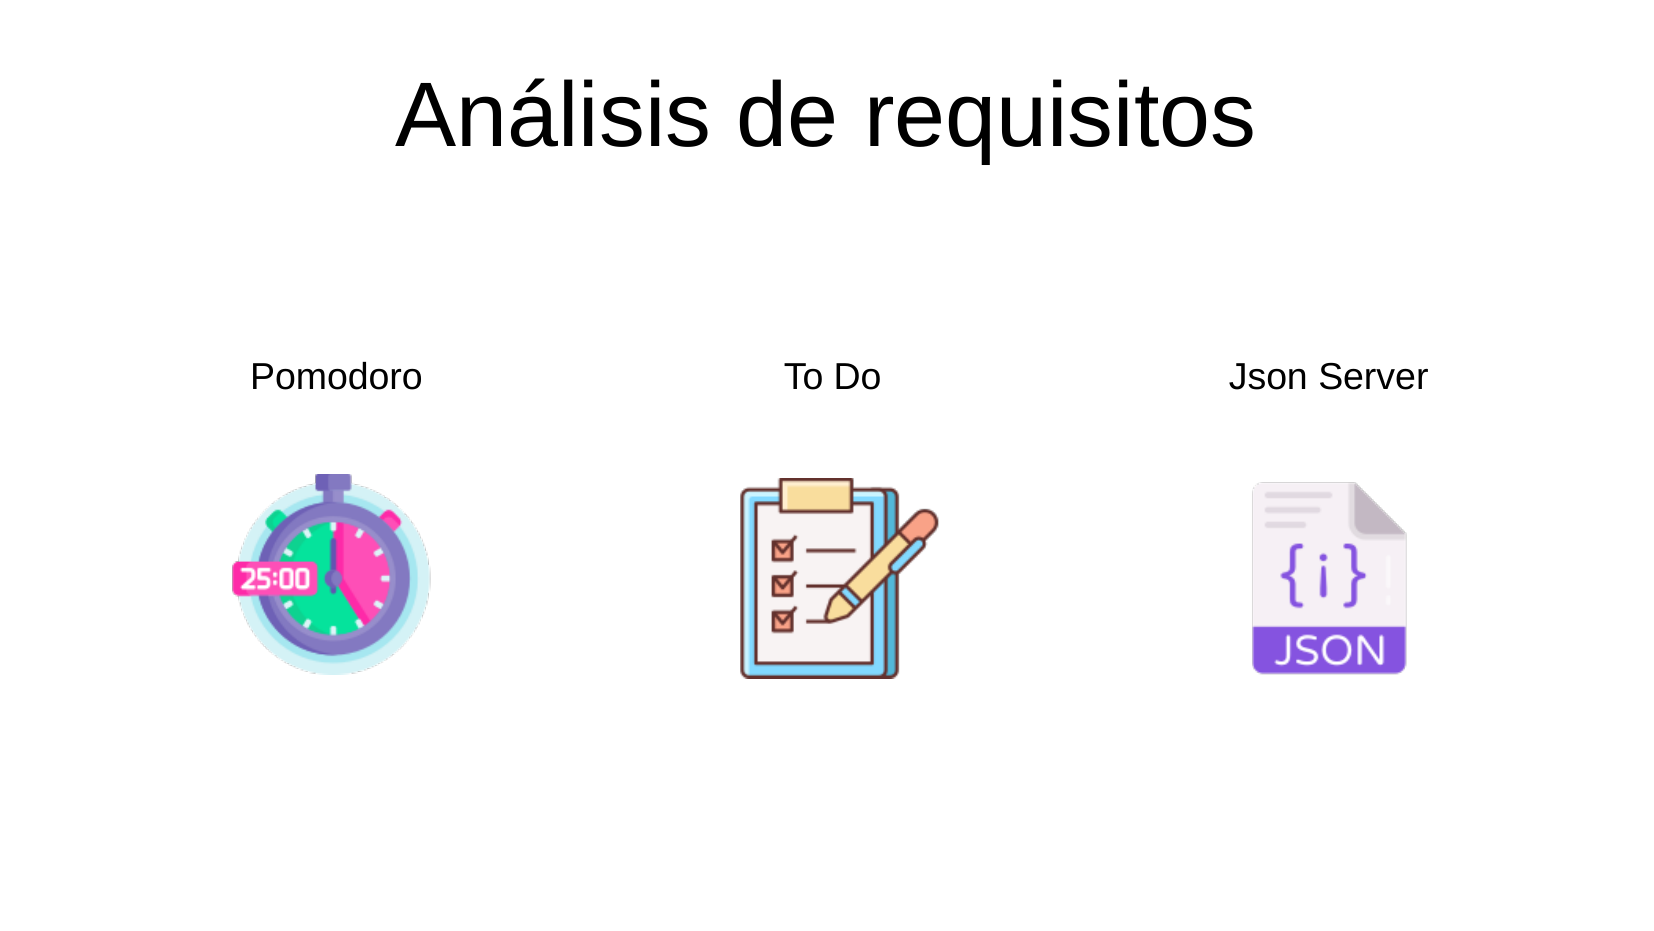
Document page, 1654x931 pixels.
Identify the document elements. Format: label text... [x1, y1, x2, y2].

table_header Json Server [1081, 350, 1577, 407]
title Análisis de requisitos [82, 37, 1571, 193]
table_header Pomodoro [89, 350, 585, 407]
picture [231, 474, 432, 675]
picture [739, 478, 940, 679]
table_header To Do [585, 350, 1081, 407]
picture [1229, 478, 1430, 679]
